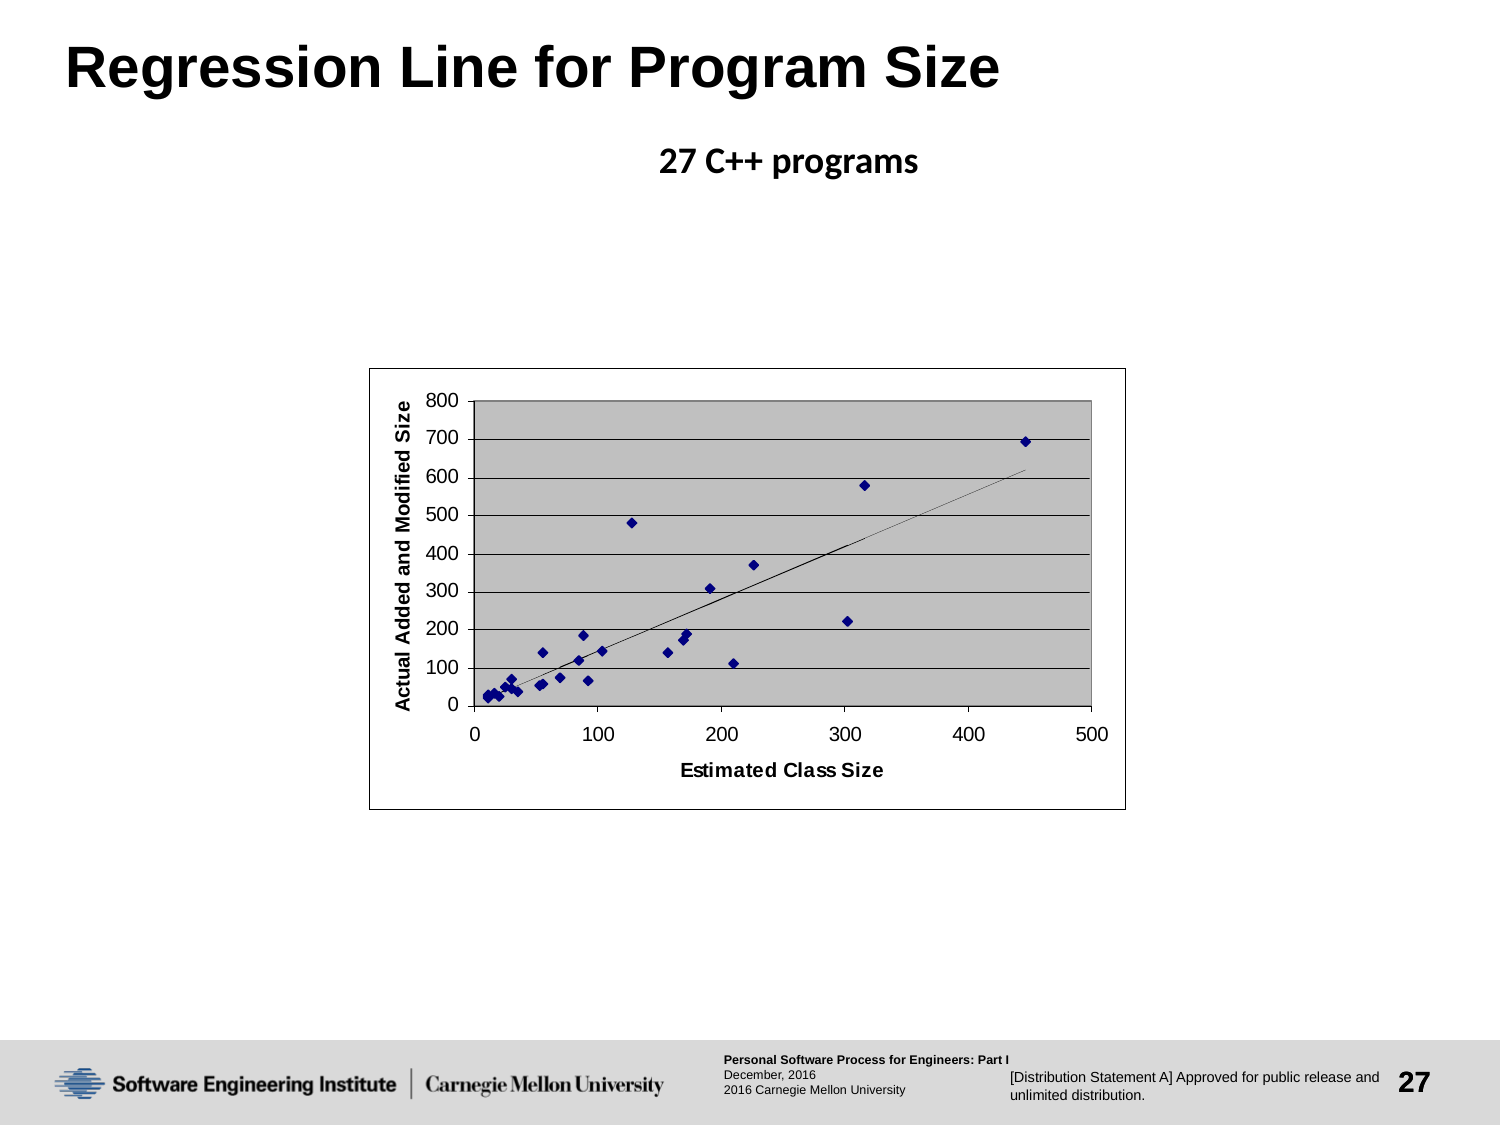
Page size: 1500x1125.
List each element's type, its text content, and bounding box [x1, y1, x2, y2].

title Regression Line for Program Size [65, 37, 1313, 148]
text_box 27 C++ programs [658, 135, 920, 182]
picture [361, 360, 1135, 817]
picture [46, 1061, 673, 1104]
